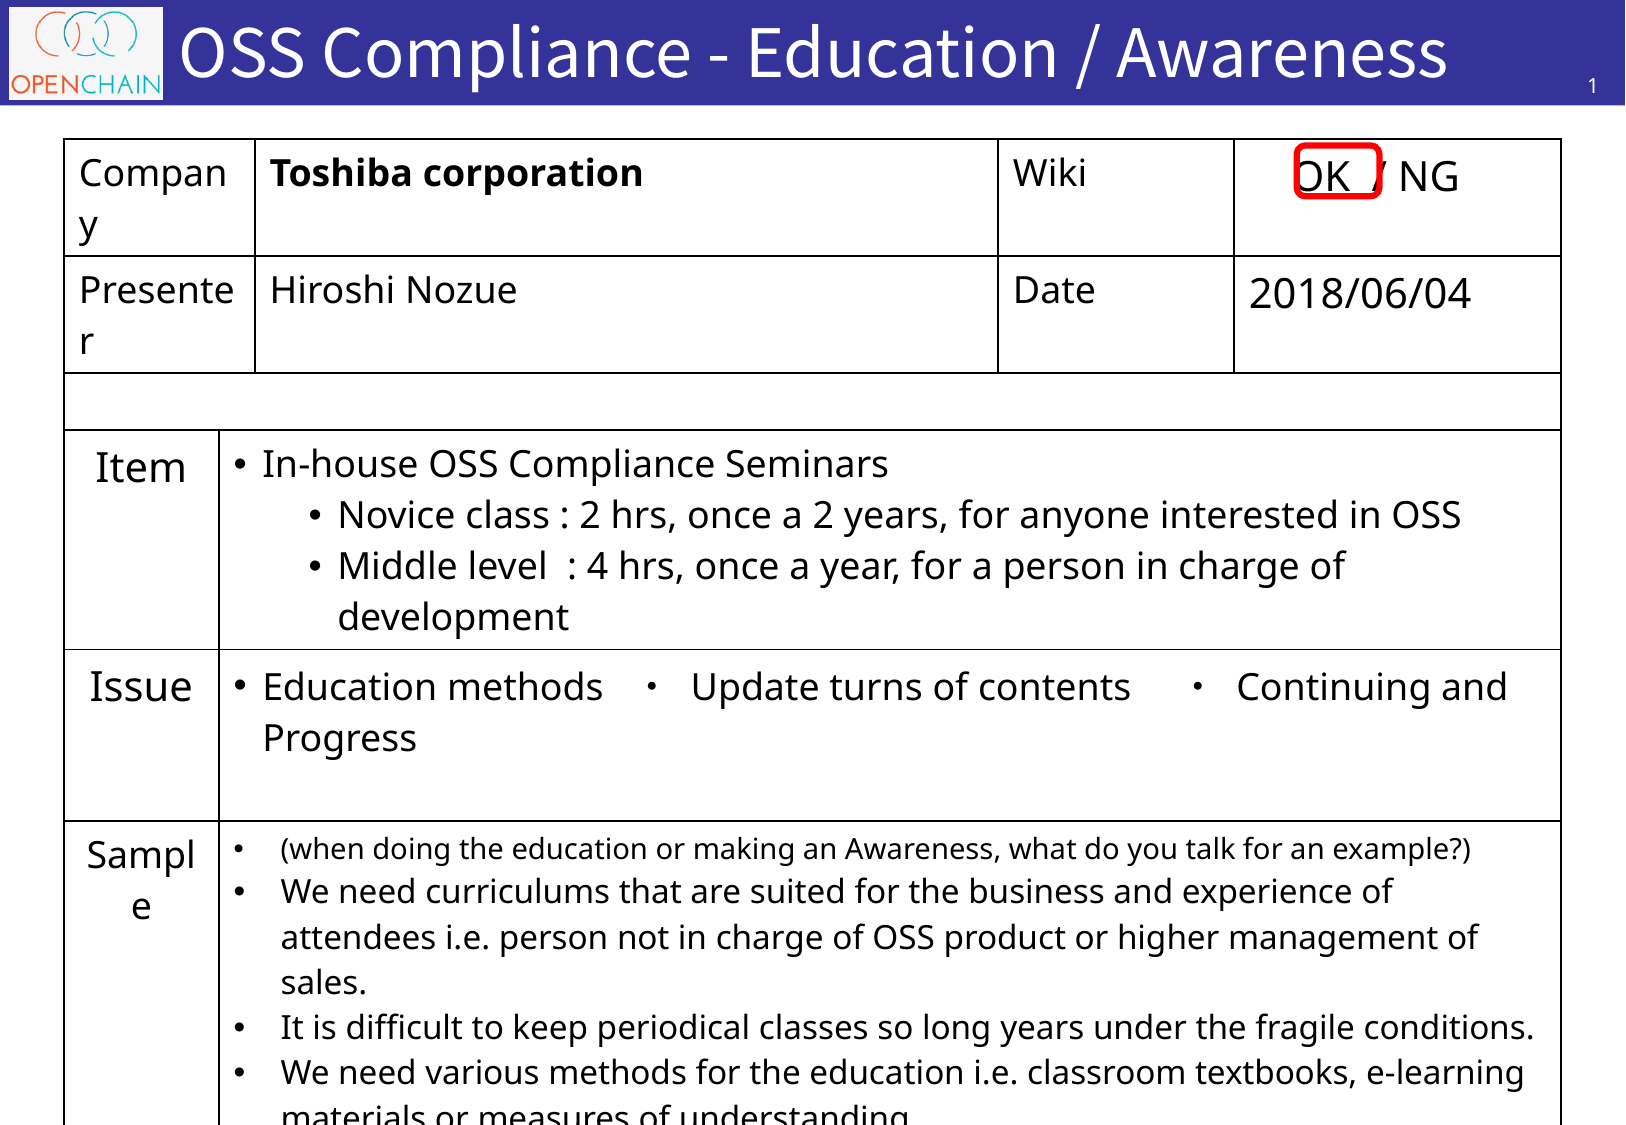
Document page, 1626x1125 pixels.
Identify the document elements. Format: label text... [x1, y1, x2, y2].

table_cell Presenter [65, 257, 254, 372]
table_header OK / NG [1235, 140, 1560, 255]
table_cell (when doing the education or making an Awareness, what do you talk for an example?) We need curriculums that are suited for the business and experience of attendees i.e. person not in charge of OSS product or higher management of sales. It is difficult to keep periodical classes so long years under the fragile conditions. We need various methods for the education i.e. classroom textbooks, e-learning materials or measures of understanding. We often have difficulty in revising and updating our materials with something new. The persons who get basic knowledge of compliance may be expected to get further knowledge by themselves and to inform it each other in their community. [220, 822, 1560, 1125]
table_header Company [65, 140, 254, 255]
slide_number <number> [1522, 65, 1614, 105]
title OSS Compliance - Education / Awareness [83, 0, 1546, 102]
table_cell Hiroshi Nozue [256, 257, 997, 372]
table_cell Sample [65, 822, 218, 1125]
table_header Wiki [999, 140, 1233, 255]
table_header Toshiba corporation [256, 140, 997, 255]
table_cell In-house OSS Compliance Seminars Novice class : 2 hrs, once a 2 years, for anyone interested in OSS Middle level : 4 hrs, once a year, for a person in charge of development [220, 431, 1560, 649]
table_cell Item [65, 431, 218, 649]
table_cell Issue [65, 650, 218, 820]
table_cell Date [999, 257, 1233, 372]
table_cell Education methods ・ Update turns of contents ・ Continuing and Progress [220, 650, 1560, 820]
picture [9, 7, 83, 100]
table_cell 2018/06/04 [1235, 257, 1560, 372]
table_cell [65, 374, 1560, 429]
